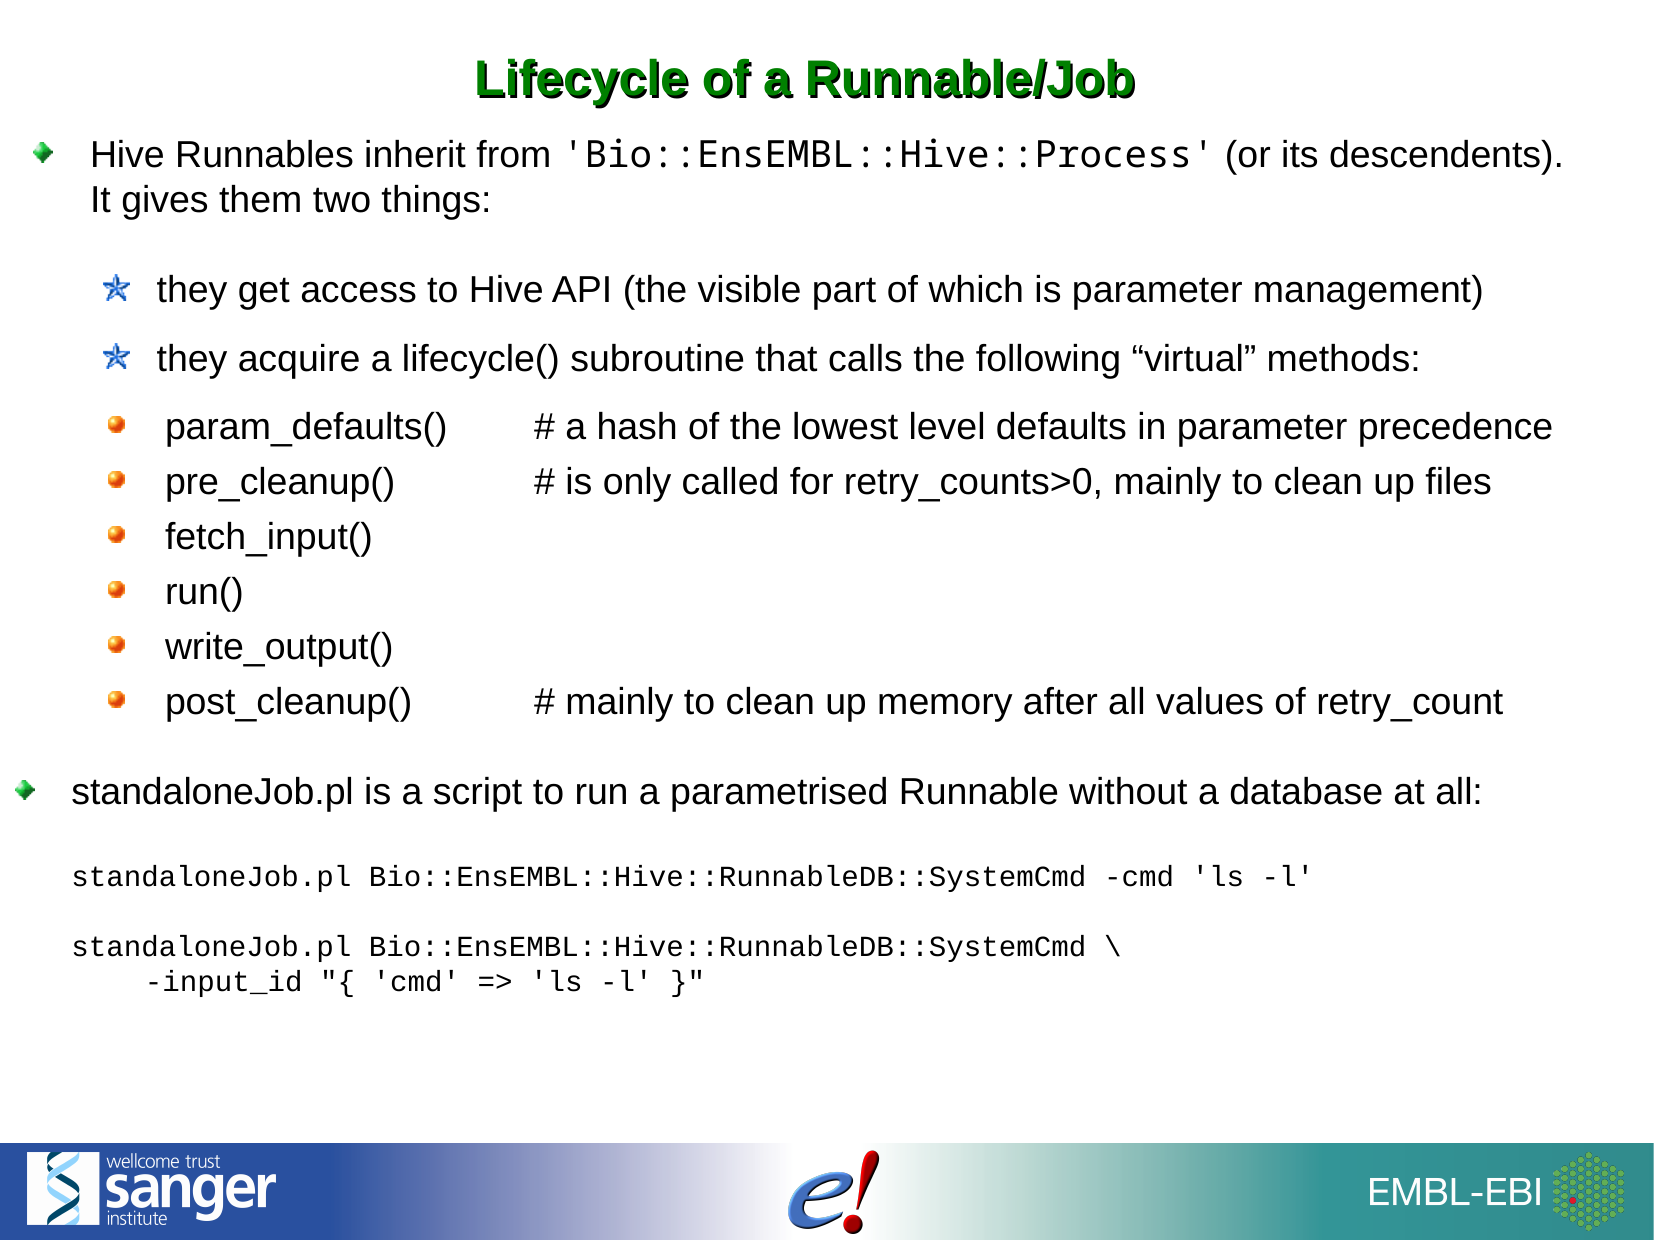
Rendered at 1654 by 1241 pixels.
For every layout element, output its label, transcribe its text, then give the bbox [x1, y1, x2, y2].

title Lifecycle of a Runnable/Job [213, 29, 1359, 115]
list Hive Runnables inherit from 'Bio::EnsEMBL::Hive::Process' (or its descendents). It gives them two things: they get access to Hive API (the visible part of which is parameter management) they acquire a lifecycle() subroutine that calls the following “virtual” methods: param_defaults() # a hash of the lowest level defaults in parameter precedence pre_cleanup() # is only called for retry_counts>0, mainly to clean up files fetch_input() run() write_output() post_cleanup() # mainly to clean up memory after all values of retry_count standaloneJob.pl is a script to run a parametrised Runnable without a database at all: standaloneJob.pl Bio::EnsEMBL::Hive::RunnableDB::SystemCmd -cmd 'ls -l' standaloneJob.pl Bio::EnsEMBL::Hive::RunnableDB::SystemCmd \ -input_id "{ 'cmd' => 'ls -l' }" [0, 115, 1654, 1123]
picture [0, 1143, 1654, 1240]
